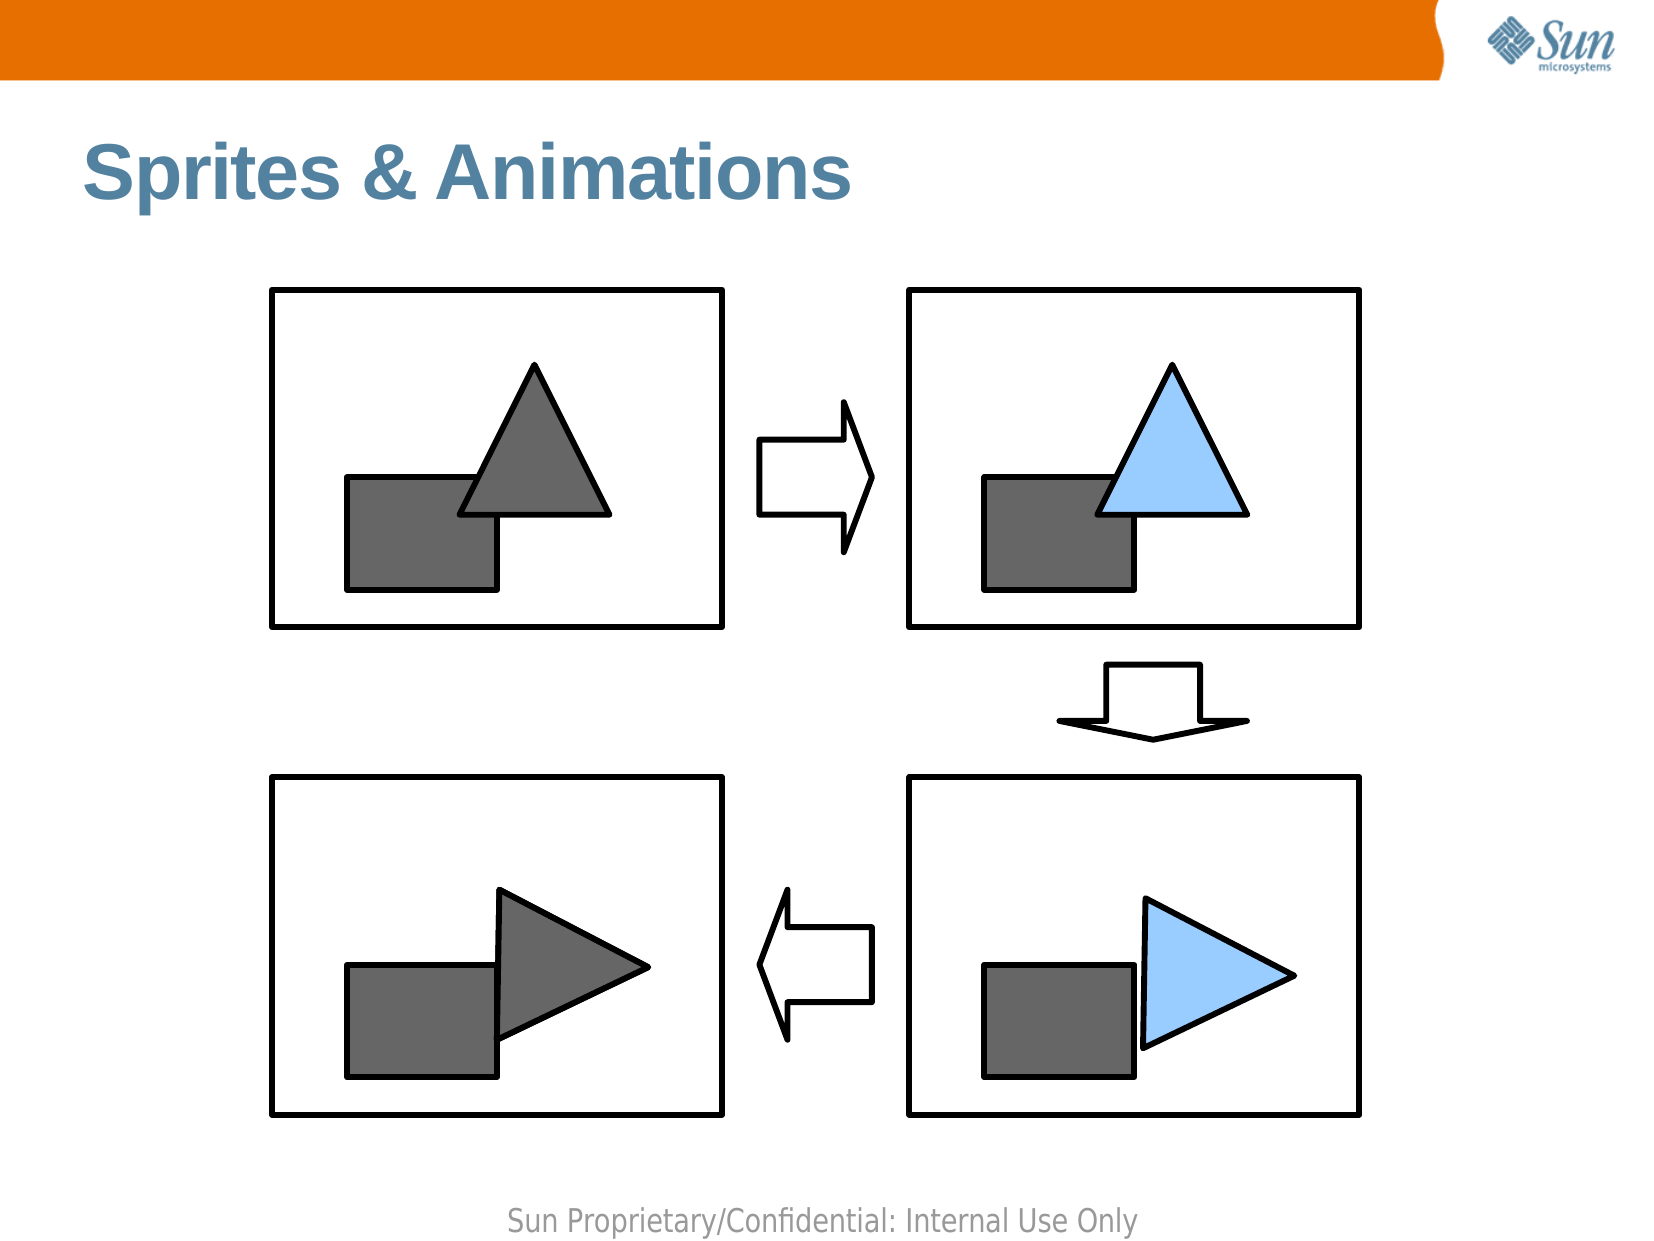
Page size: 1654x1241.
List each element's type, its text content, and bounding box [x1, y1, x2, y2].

text_box [984, 364, 1248, 590]
title Sprites & Animations [82, 135, 1585, 251]
text_box [346, 889, 649, 1078]
text_box [346, 364, 610, 590]
text_box [1143, 898, 1295, 1049]
picture [0, 0, 1654, 83]
text_box [984, 964, 1135, 1078]
